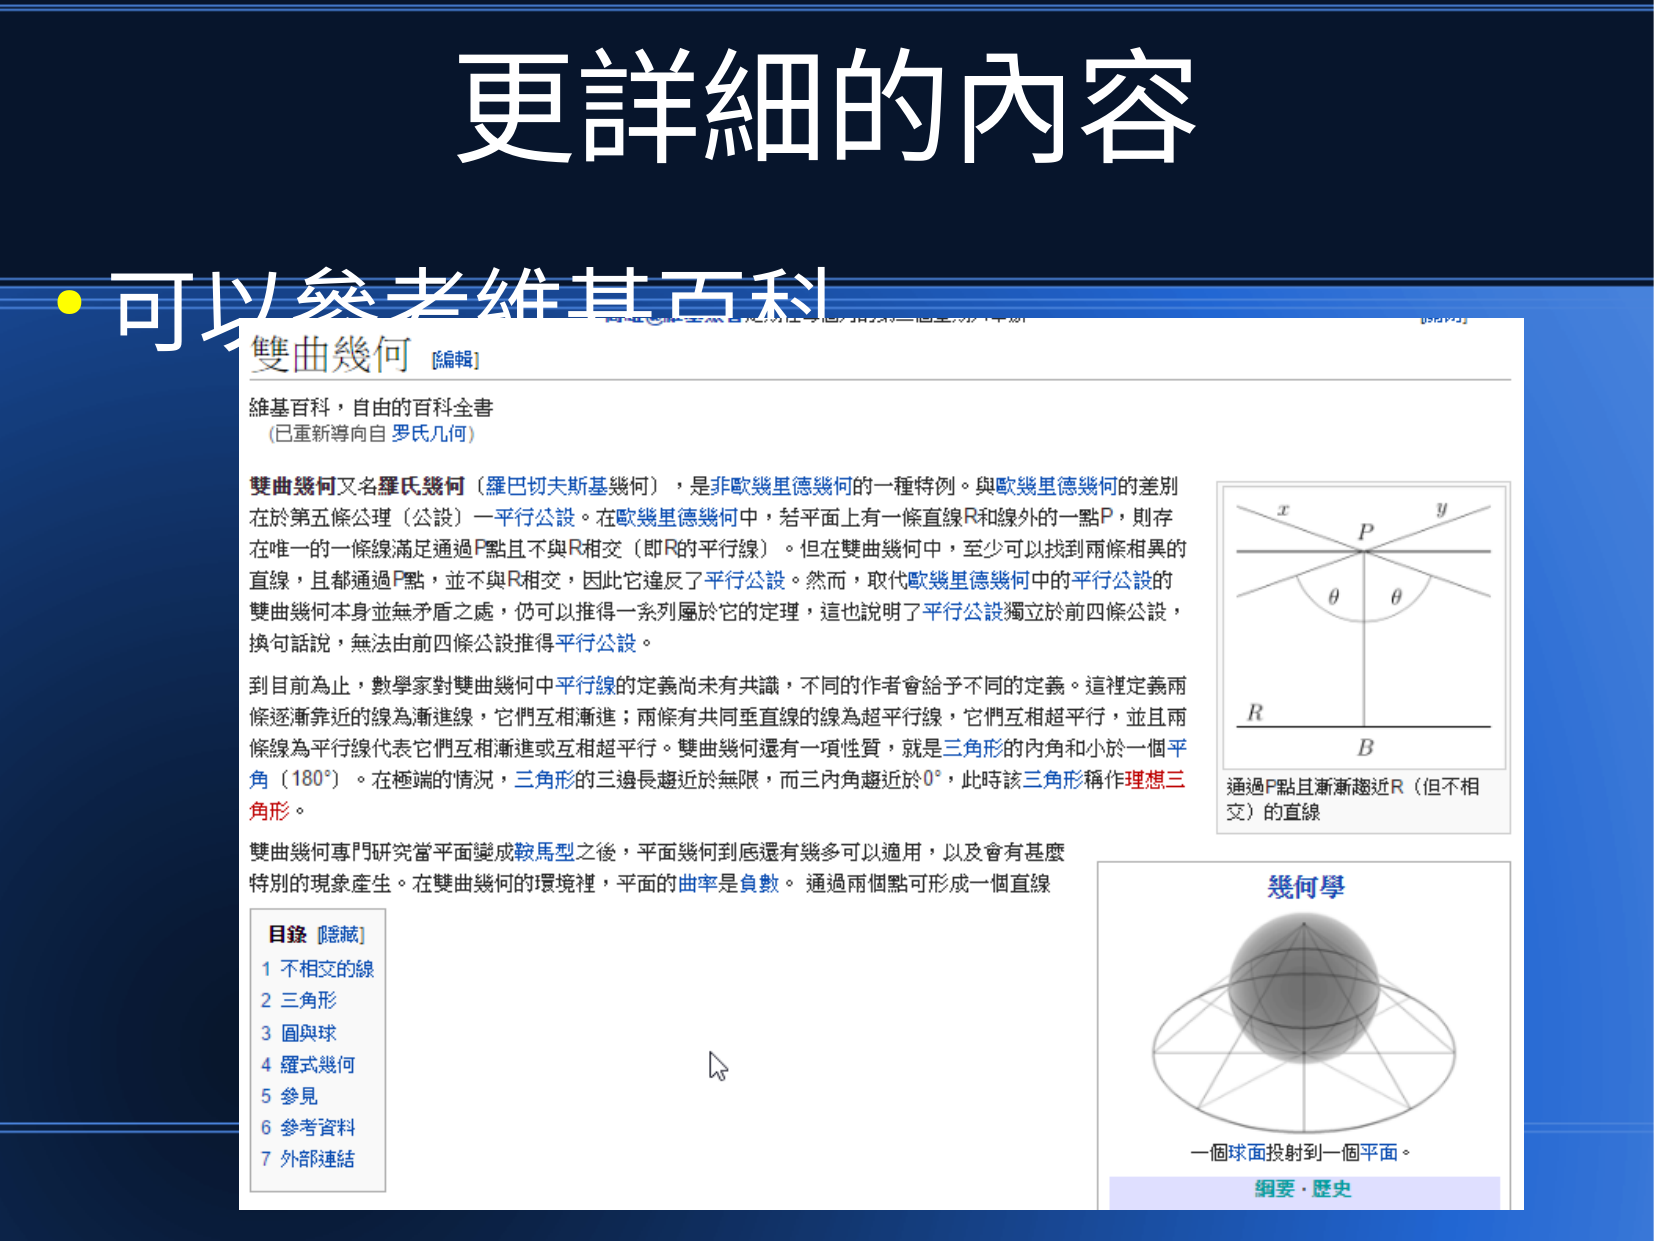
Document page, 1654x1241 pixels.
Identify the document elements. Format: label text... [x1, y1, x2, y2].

picture [0, 0, 1654, 1241]
list 可以參考維基百科 [35, 171, 1524, 1241]
title 更詳細的內容 [82, 23, 1571, 174]
